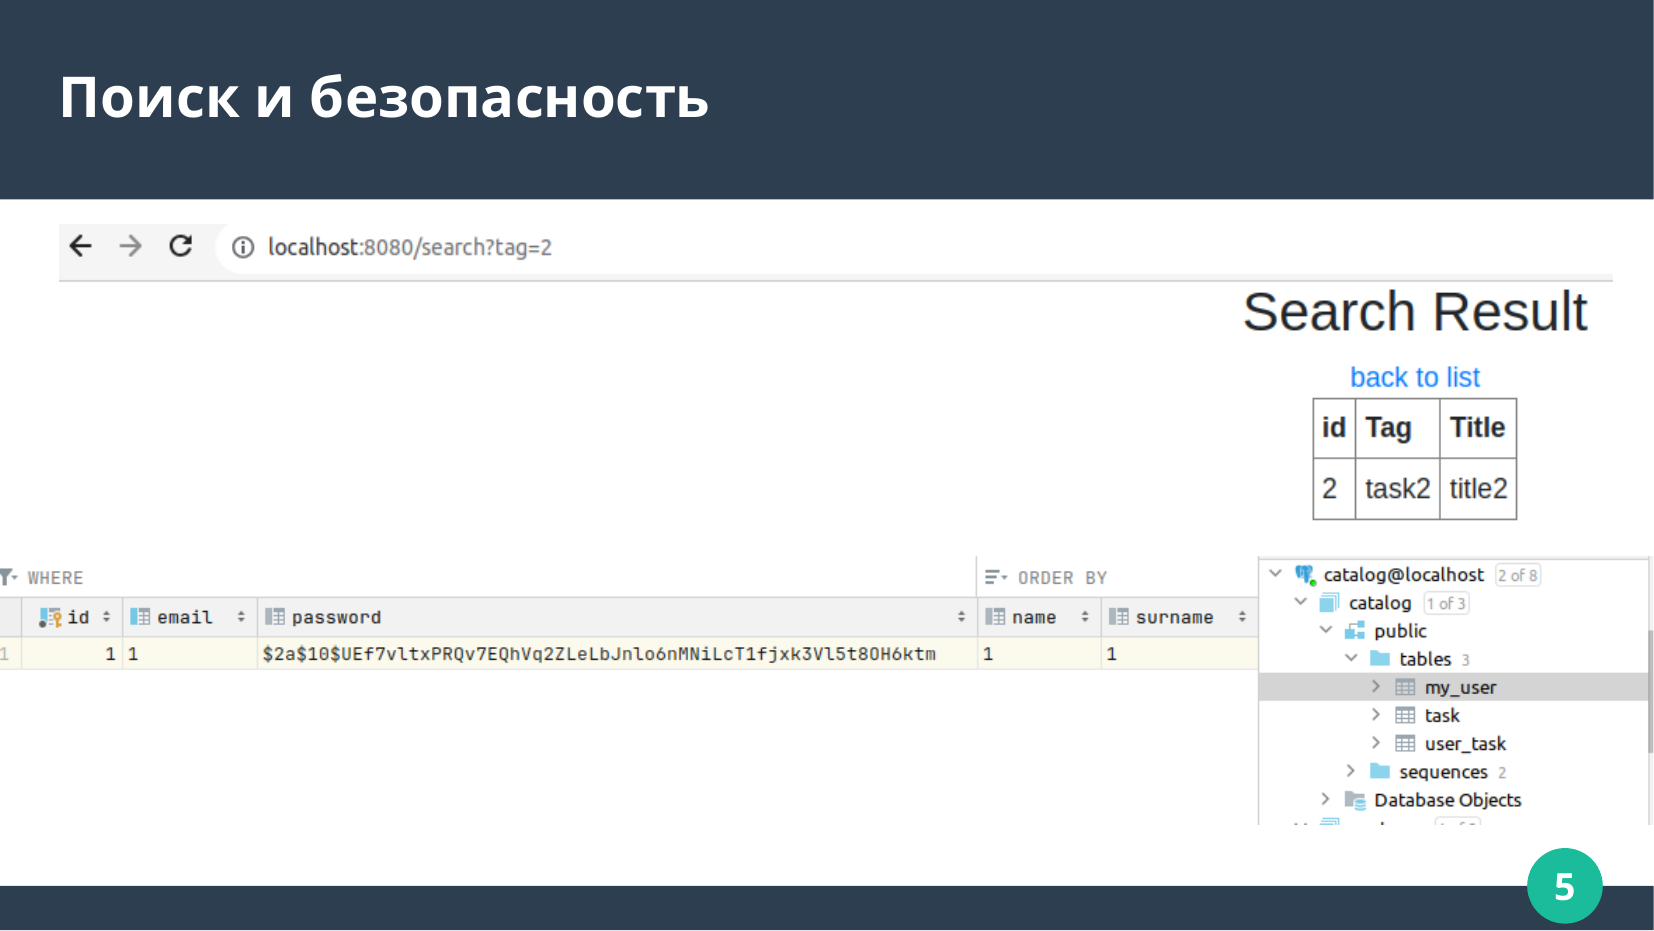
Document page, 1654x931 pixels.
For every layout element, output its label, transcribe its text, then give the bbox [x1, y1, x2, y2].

picture [0, 224, 1654, 826]
title Поиск и безопасность [59, 37, 1595, 155]
